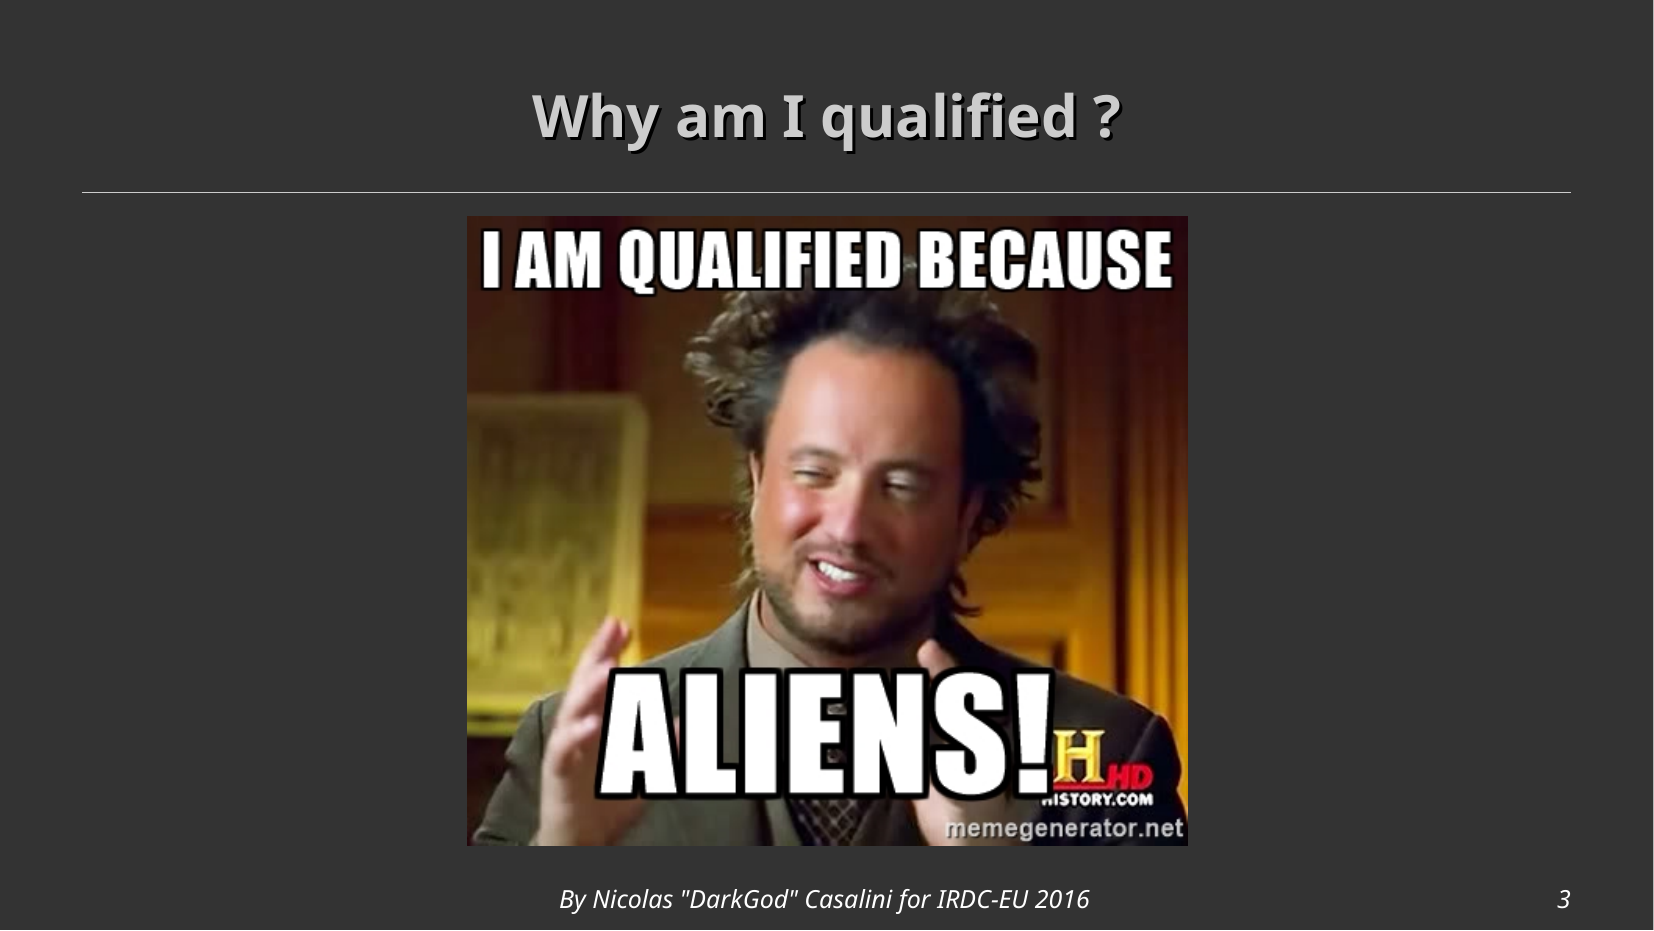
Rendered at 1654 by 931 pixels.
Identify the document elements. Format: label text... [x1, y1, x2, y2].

picture [467, 216, 1188, 846]
title Why am I qualified ? [82, 37, 1571, 193]
